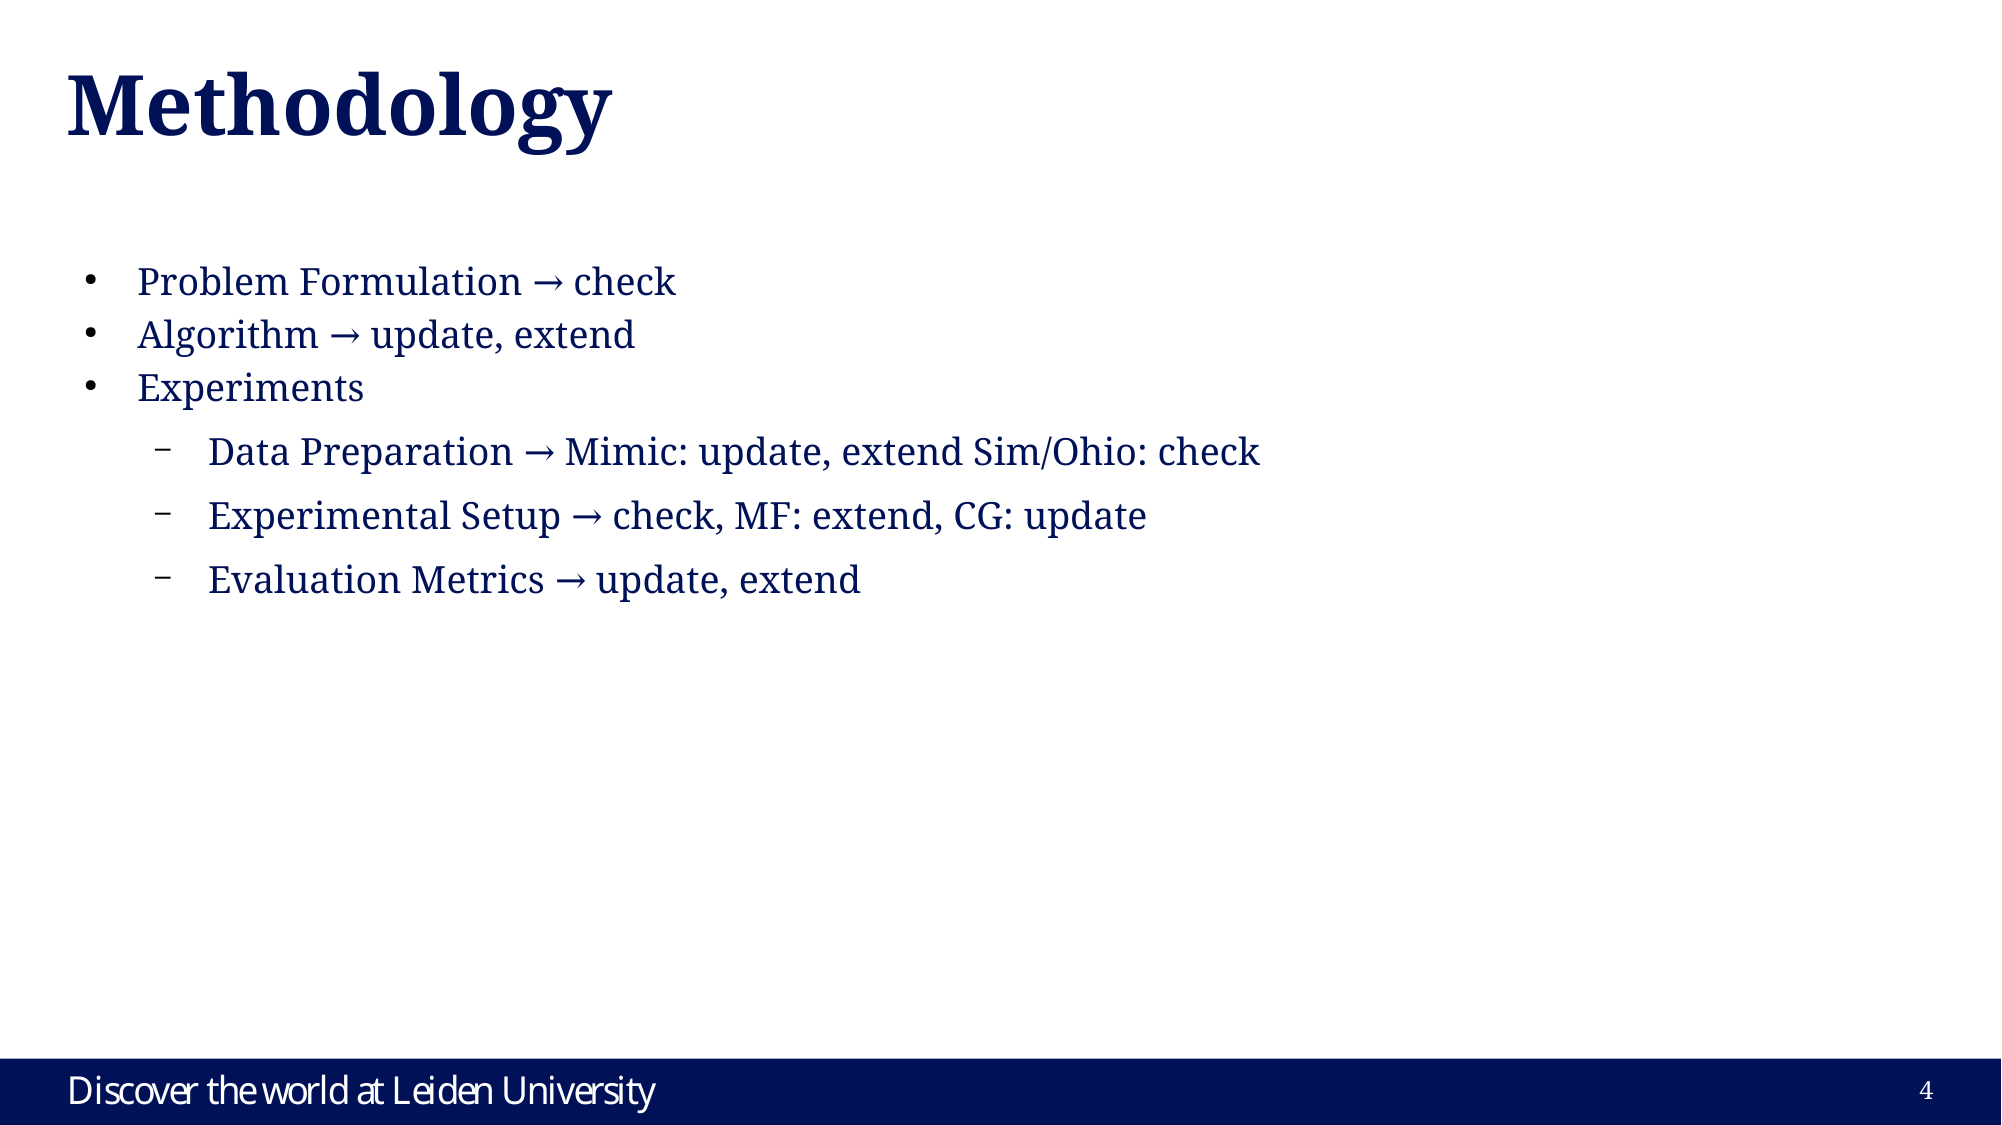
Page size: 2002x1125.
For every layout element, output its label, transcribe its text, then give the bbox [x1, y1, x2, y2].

title Methodology [66, 66, 1935, 138]
list Problem Formulation → check Algorithm → update, extend Experiments Data Preparation → Mimic: update, extend Sim/Ohio: check Experimental Setup → check, MF: extend, CG: update Evaluation Metrics → update, extend [66, 205, 1935, 993]
